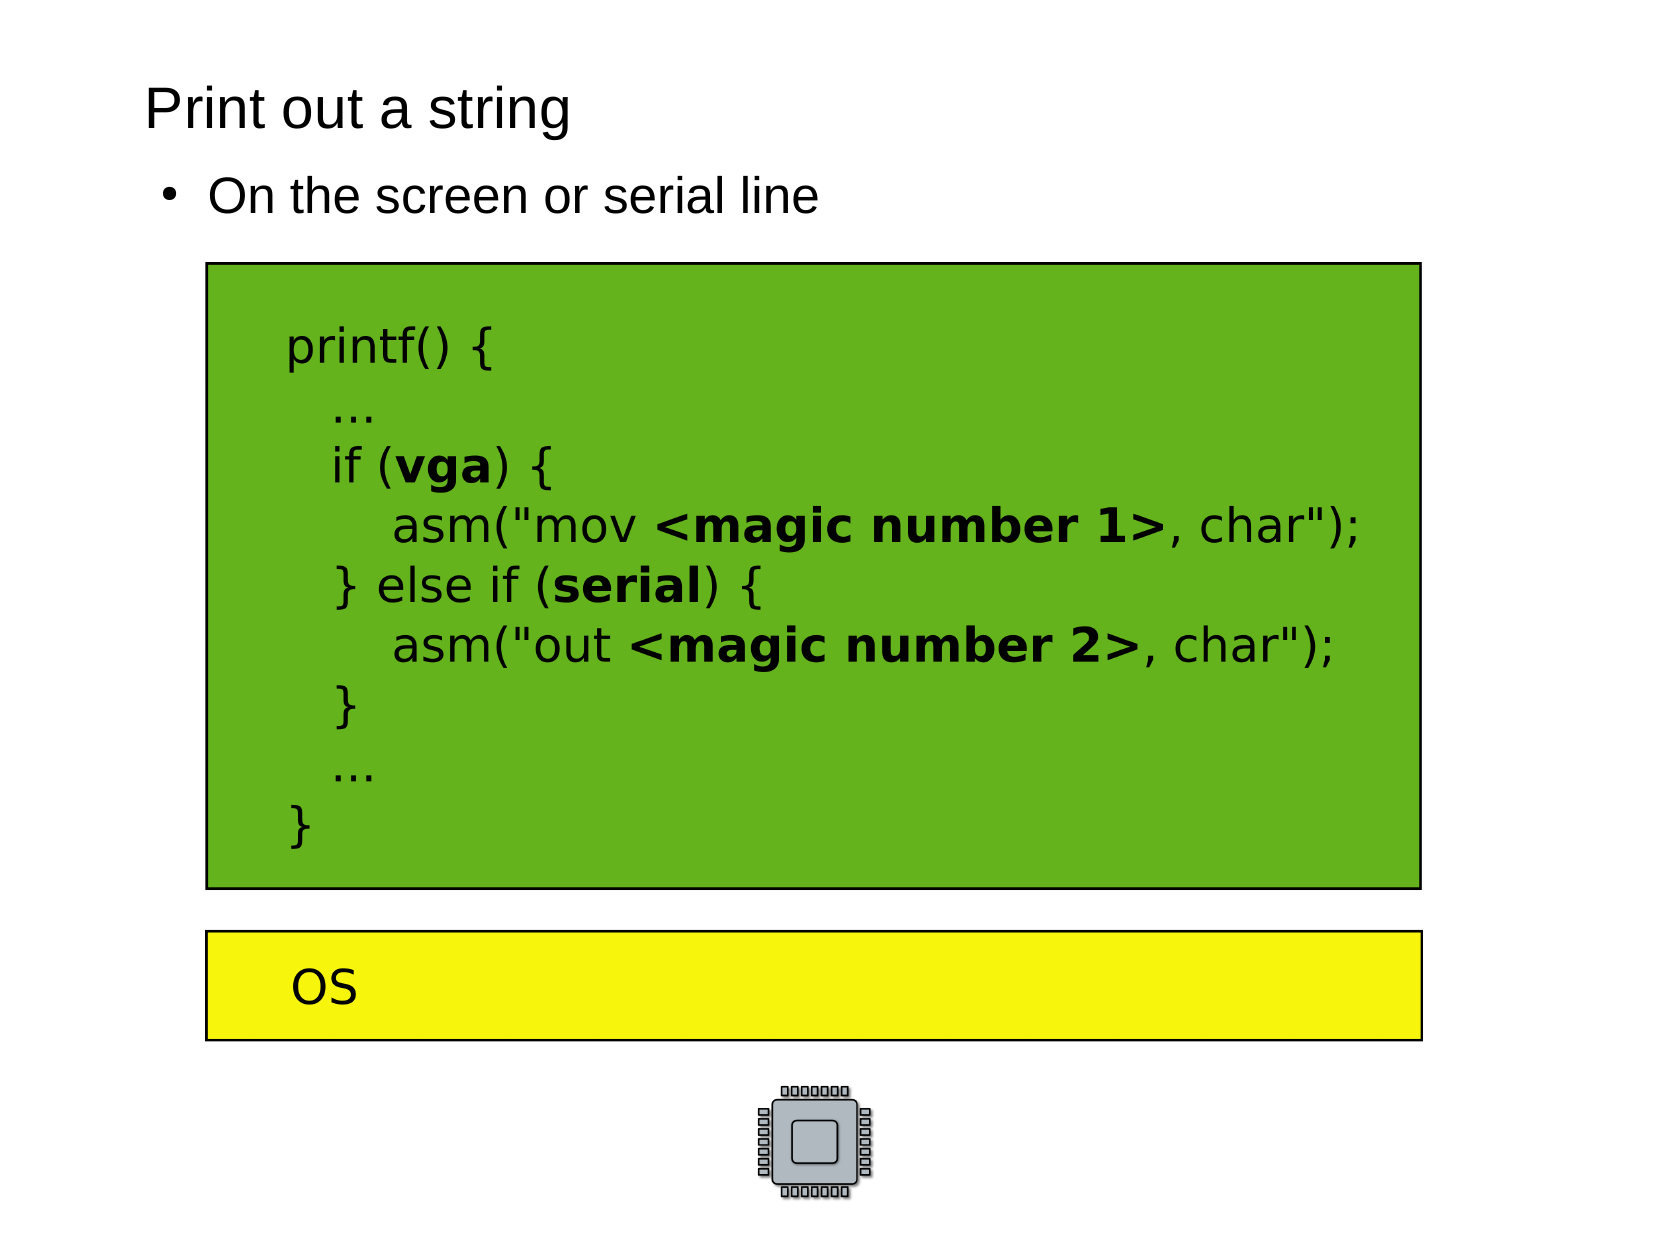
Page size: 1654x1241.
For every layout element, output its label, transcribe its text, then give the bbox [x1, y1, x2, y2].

list Print out a string On the screen or serial line [82, 75, 1576, 226]
picture [205, 262, 1423, 1209]
